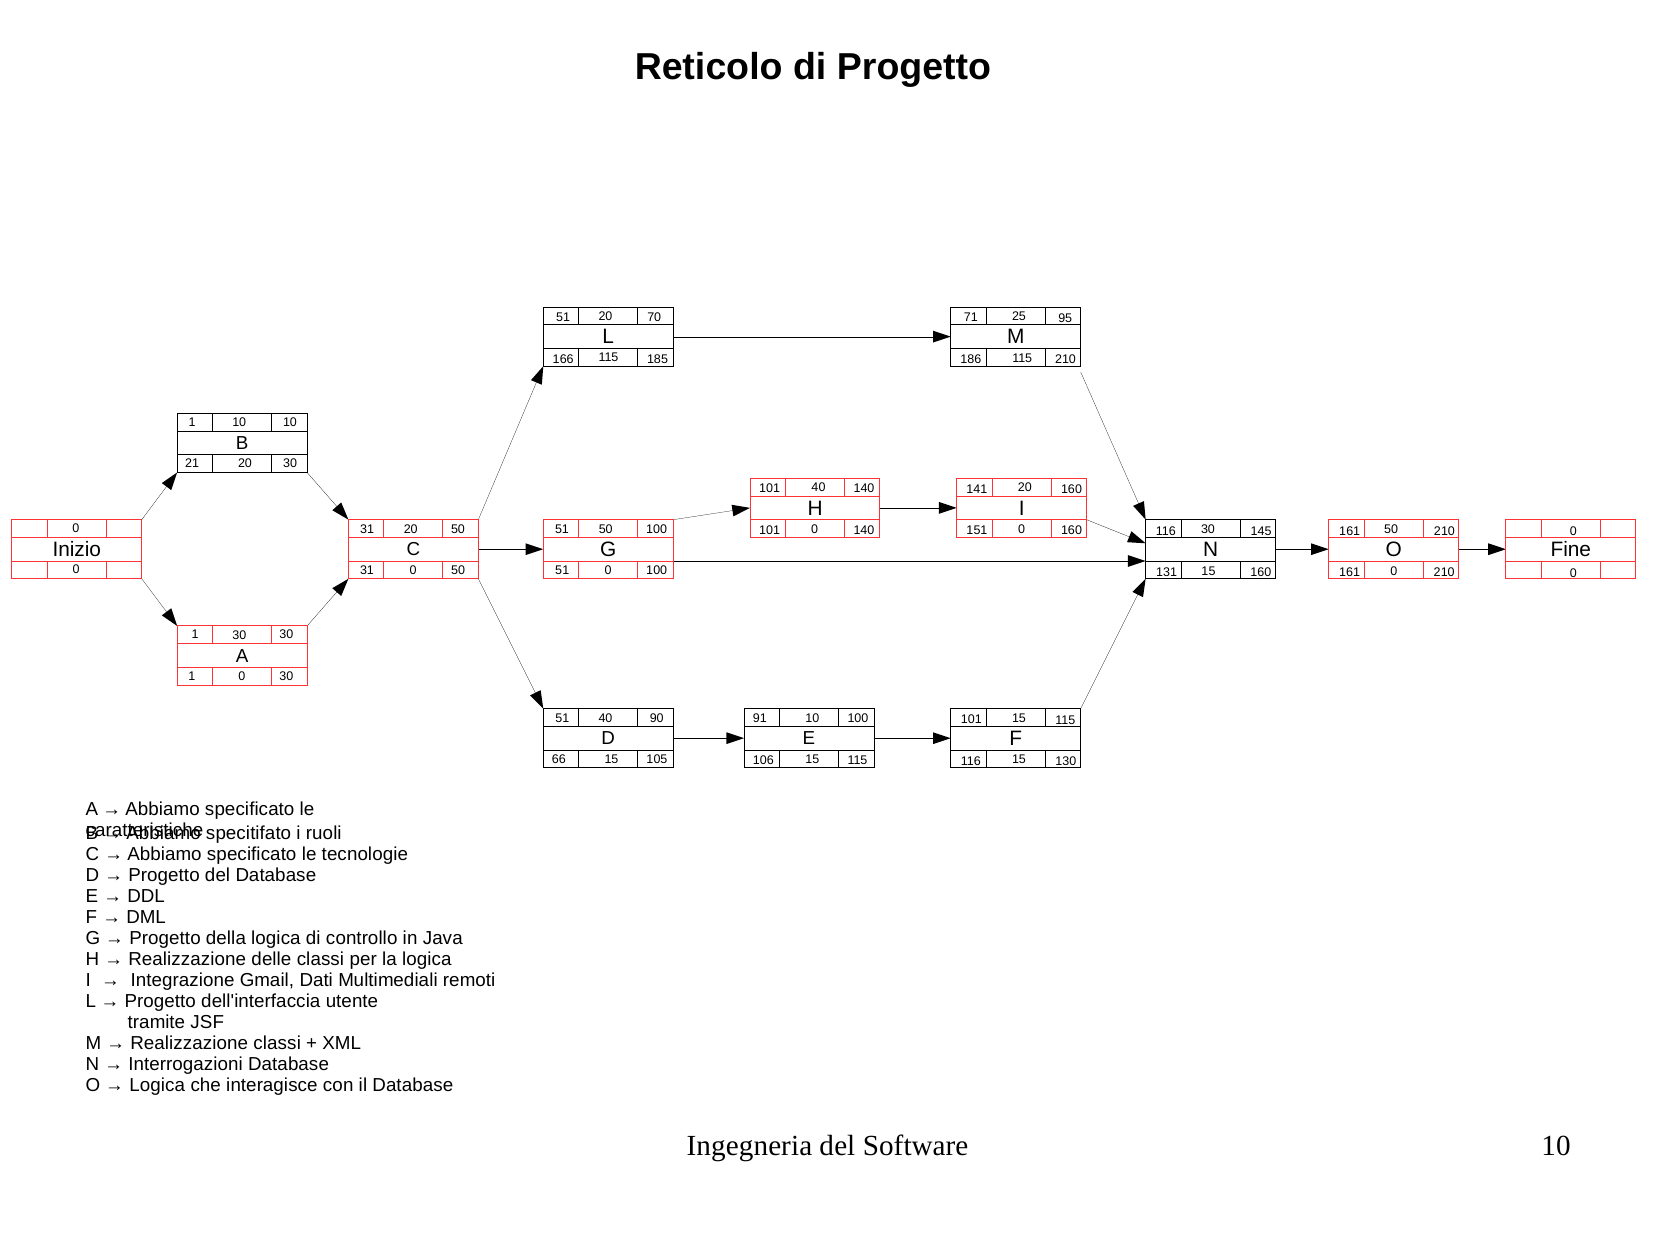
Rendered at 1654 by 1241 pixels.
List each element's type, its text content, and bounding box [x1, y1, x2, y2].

text_box 0 [223, 662, 279, 692]
text_box 115 [997, 343, 1053, 373]
text_box D [604, 733, 612, 743]
text_box B [177, 438, 237, 449]
text_box M [950, 332, 1009, 344]
text_box 140 [838, 515, 894, 545]
text_box 20 [223, 449, 279, 479]
text_box 50 [1369, 514, 1425, 544]
text_box 90 [639, 703, 687, 733]
text_box 210 [1040, 344, 1095, 374]
text_box 160 [1046, 474, 1101, 505]
text_box 51 [536, 514, 583, 544]
text_box F [1013, 733, 1081, 746]
text_box A [177, 650, 240, 662]
text_box H [811, 508, 818, 514]
text_box 1 [169, 620, 217, 650]
text_box 20 [1003, 473, 1058, 503]
text_box Fine [1505, 519, 1541, 537]
text_box I [1022, 503, 1087, 516]
text_box 10 [217, 408, 273, 438]
text_box 70 [632, 303, 688, 333]
text_box 100 [631, 556, 687, 586]
text_box 66 [537, 745, 592, 775]
text_box D [543, 733, 603, 745]
text_box Inizio [11, 519, 47, 537]
text_box 116 [1141, 516, 1196, 546]
text_box 131 [1141, 558, 1196, 588]
text_box 100 [639, 514, 687, 544]
text_box 15 [997, 703, 1053, 733]
text_box 210 [1419, 558, 1474, 588]
text_box 116 [946, 746, 1001, 776]
text_box Reticolo di Progetto [620, 37, 1007, 95]
text_box 0 [1554, 517, 1610, 547]
text_box 31 [341, 555, 394, 585]
text_box G [543, 544, 603, 556]
text_box D [610, 733, 674, 745]
text_box 50 [444, 514, 491, 544]
text_box Fine [1610, 519, 1636, 537]
text_box A [243, 650, 308, 662]
text_box E [744, 733, 804, 745]
text_box 1 [170, 407, 225, 438]
text_box 210 [1419, 517, 1474, 547]
text_box 145 [1235, 516, 1291, 546]
text_box M [1023, 332, 1081, 344]
text_box 0 [1375, 556, 1431, 586]
text_box 0 [589, 555, 645, 585]
text_box 186 [945, 344, 1001, 374]
text_box 115 [832, 745, 888, 775]
text_box Inizio [48, 519, 57, 537]
text_box O [1328, 544, 1390, 558]
text_box Fine [1610, 562, 1636, 579]
text_box 141 [951, 474, 1007, 504]
text_box 106 [738, 745, 793, 775]
text_box 0 [57, 513, 113, 543]
text_box 105 [631, 745, 687, 775]
text_box M [1013, 332, 1019, 340]
text_box 20 [583, 301, 639, 332]
text_box H [820, 503, 880, 515]
text_box A → Abbiamo specificato le caratteristiche [70, 791, 452, 814]
text_box O [1396, 544, 1459, 558]
text_box L [606, 332, 674, 344]
text_box 51 [536, 556, 592, 586]
text_box 30 [264, 661, 320, 691]
text_box M [1017, 332, 1021, 343]
text_box 130 [1040, 746, 1096, 776]
text_box 1 [170, 661, 225, 691]
text_box 15 [997, 744, 1053, 775]
text_box Fine [1505, 538, 1636, 561]
text_box F [950, 733, 1011, 746]
text_box B → Abbiamo specitifato i ruoli C → Abbiamo specificato le tecnologie D → Progetto del Database E → DDL F → DML G → Progetto della logica di controllo in Java H → Realizzazione delle classi per la logica I → Integrazione Gmail, Dati Multimediali remoti L → Progetto dell'interfaccia utente tramite JSF M → Realizzazione classi + XML N → Interrogazioni Database O → Logica che interagisce con il Database [70, 814, 511, 1104]
text_box 10 [790, 703, 846, 733]
text_box 0 [1003, 514, 1059, 544]
text_box 15 [790, 744, 846, 774]
text_box 161 [1324, 558, 1380, 588]
text_box Inizio [113, 519, 142, 537]
text_box N [1216, 544, 1276, 558]
text_box 21 [170, 449, 223, 479]
text_box 15 [1186, 556, 1242, 586]
text_box 95 [1040, 303, 1095, 333]
text_box B [244, 438, 308, 449]
text_box Inizio [11, 538, 142, 561]
text_box 40 [796, 473, 852, 503]
text_box N [1145, 544, 1205, 558]
text_box 25 [997, 302, 1053, 332]
text_box 50 [583, 514, 639, 544]
text_box N [1206, 544, 1214, 556]
text_box M [1010, 332, 1015, 343]
text_box 0 [57, 555, 113, 585]
text_box L [543, 332, 604, 344]
text_box H [750, 503, 809, 515]
text_box Inizio [48, 562, 57, 579]
text_box Inizio [11, 562, 47, 579]
text_box 0 [394, 555, 450, 585]
text_box 20 [388, 514, 444, 544]
text_box 115 [1040, 705, 1096, 735]
text_box 0 [1555, 558, 1610, 588]
text_box 31 [341, 514, 388, 544]
text_box Fine [1542, 519, 1554, 537]
text_box G [603, 544, 674, 556]
text_box E [805, 733, 875, 745]
text_box 160 [1235, 558, 1291, 588]
text_box O [1388, 544, 1398, 555]
text_box Fine [1505, 562, 1541, 579]
text_box 185 [632, 344, 688, 374]
text_box 50 [436, 555, 491, 586]
text_box 30 [217, 620, 273, 650]
text_box 100 [832, 704, 888, 734]
text_box 15 [589, 744, 645, 774]
text_box 140 [838, 474, 894, 504]
text_box Inizio [113, 562, 142, 579]
text_box 0 [796, 514, 852, 544]
text_box 166 [537, 344, 593, 374]
text_box 101 [744, 515, 800, 545]
text_box 101 [946, 705, 1001, 735]
text_box 40 [583, 703, 639, 733]
text_box C [348, 544, 410, 555]
text_box 91 [738, 704, 793, 734]
text_box 151 [951, 516, 1007, 546]
text_box 71 [945, 303, 1001, 333]
text_box 30 [1186, 514, 1241, 544]
text_box 101 [744, 474, 800, 504]
text_box I [956, 503, 1020, 516]
text_box 30 [279, 449, 320, 479]
text_box 161 [1324, 516, 1380, 546]
text_box 51 [537, 303, 593, 333]
text_box 160 [1046, 516, 1101, 546]
text_box 115 [583, 343, 639, 373]
text_box N [1209, 544, 1215, 554]
text_box C [409, 544, 479, 555]
text_box 10 [273, 408, 320, 438]
text_box 30 [273, 620, 320, 650]
text_box 51 [537, 703, 592, 734]
text_box Fine [1542, 562, 1555, 579]
